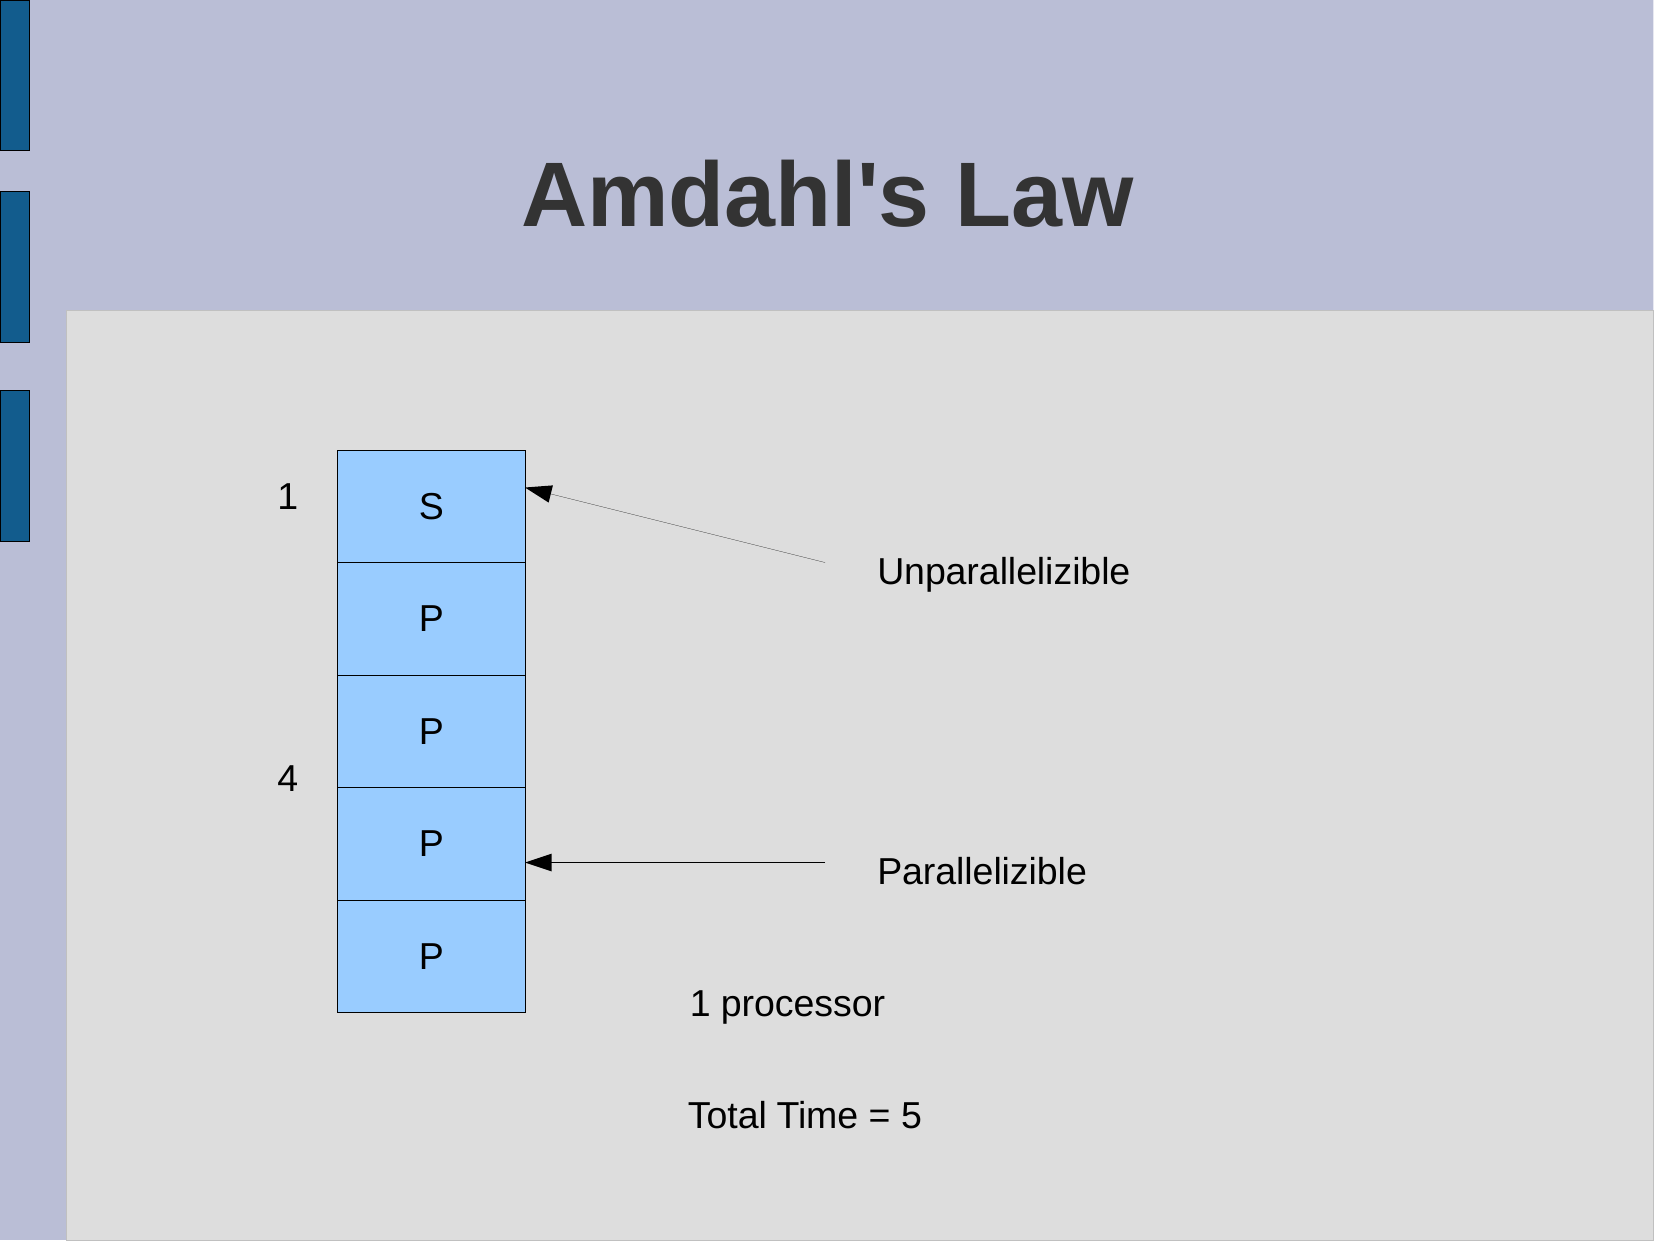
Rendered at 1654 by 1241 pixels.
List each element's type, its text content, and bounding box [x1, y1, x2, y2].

text_box P [337, 787, 526, 900]
text_box P [337, 675, 526, 787]
text_box 1 [262, 468, 313, 526]
text_box Parallelizible [862, 843, 1102, 901]
text_box 4 [262, 750, 313, 807]
text_box Unparallelizible [862, 543, 1146, 601]
text_box P [337, 900, 526, 1013]
title Amdahl's Law [121, 91, 1534, 299]
text_box P [337, 562, 526, 675]
text_box 1 processor [675, 975, 901, 1032]
text_box Total Time = 5 [673, 1087, 938, 1145]
text_box S [337, 450, 526, 562]
